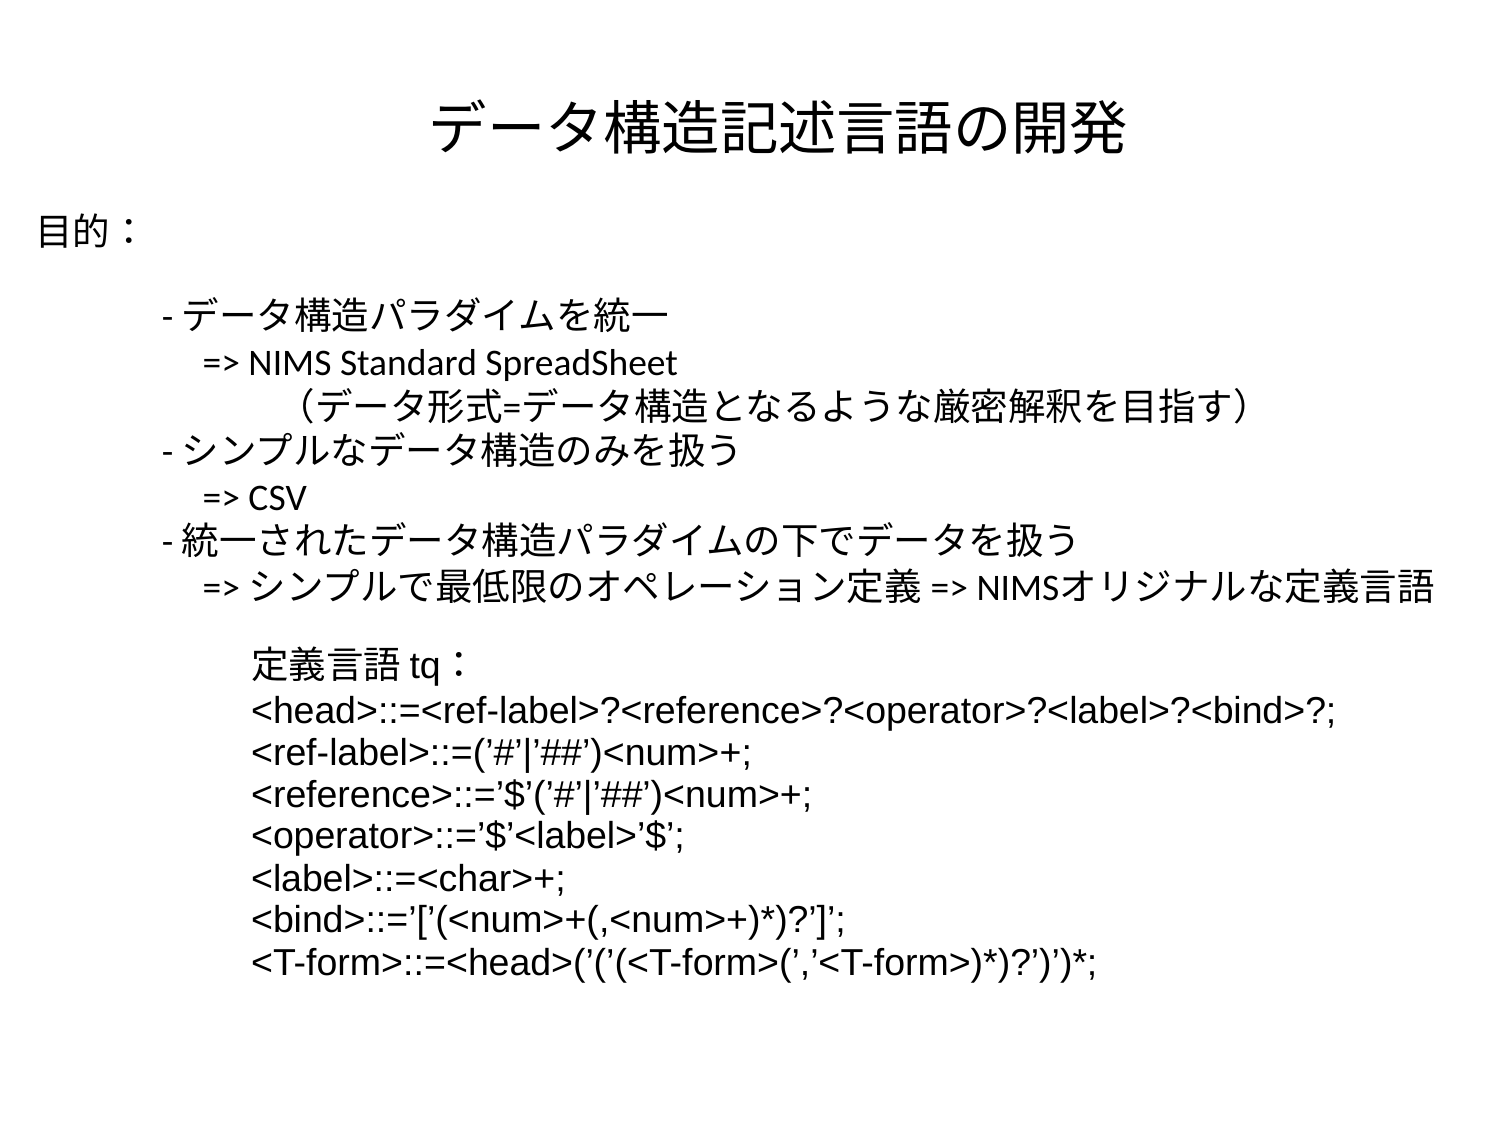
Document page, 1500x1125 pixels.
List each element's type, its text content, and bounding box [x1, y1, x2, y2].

text_box 目的： [20, 200, 163, 261]
text_box 定義言語 tq： <head>::=<ref-label>?<reference>?<operator>?<label>?<bind>?; <ref-label>::=(’#’|’##’)<num>+; <reference>::=’$’(’#’|’##’)<num>+; <operator>::=’$’<label>’$’; <label>::=<char>+; <bind>::=’[’(<num>+(,<num>+)*)?’]’; <T-form>::=<head>(’(’(<T-form>(’,’<T-form>)*)?’)’)*; [236, 627, 1352, 981]
text_box - データ構造パラダイムを統一 => NIMS Standard SpreadSheet （データ形式=データ構造となるような厳密解釈を目指す） - シンプルなデータ構造のみを扱う => CSV - 統一されたデータ構造パラダイムの下でデータを扱う => シンプルで最低限のオペレーション定義 => NIMSオリジナルな定義言語 [113, 285, 1458, 615]
text_box データ構造記述言語の開発 [414, 83, 1143, 169]
